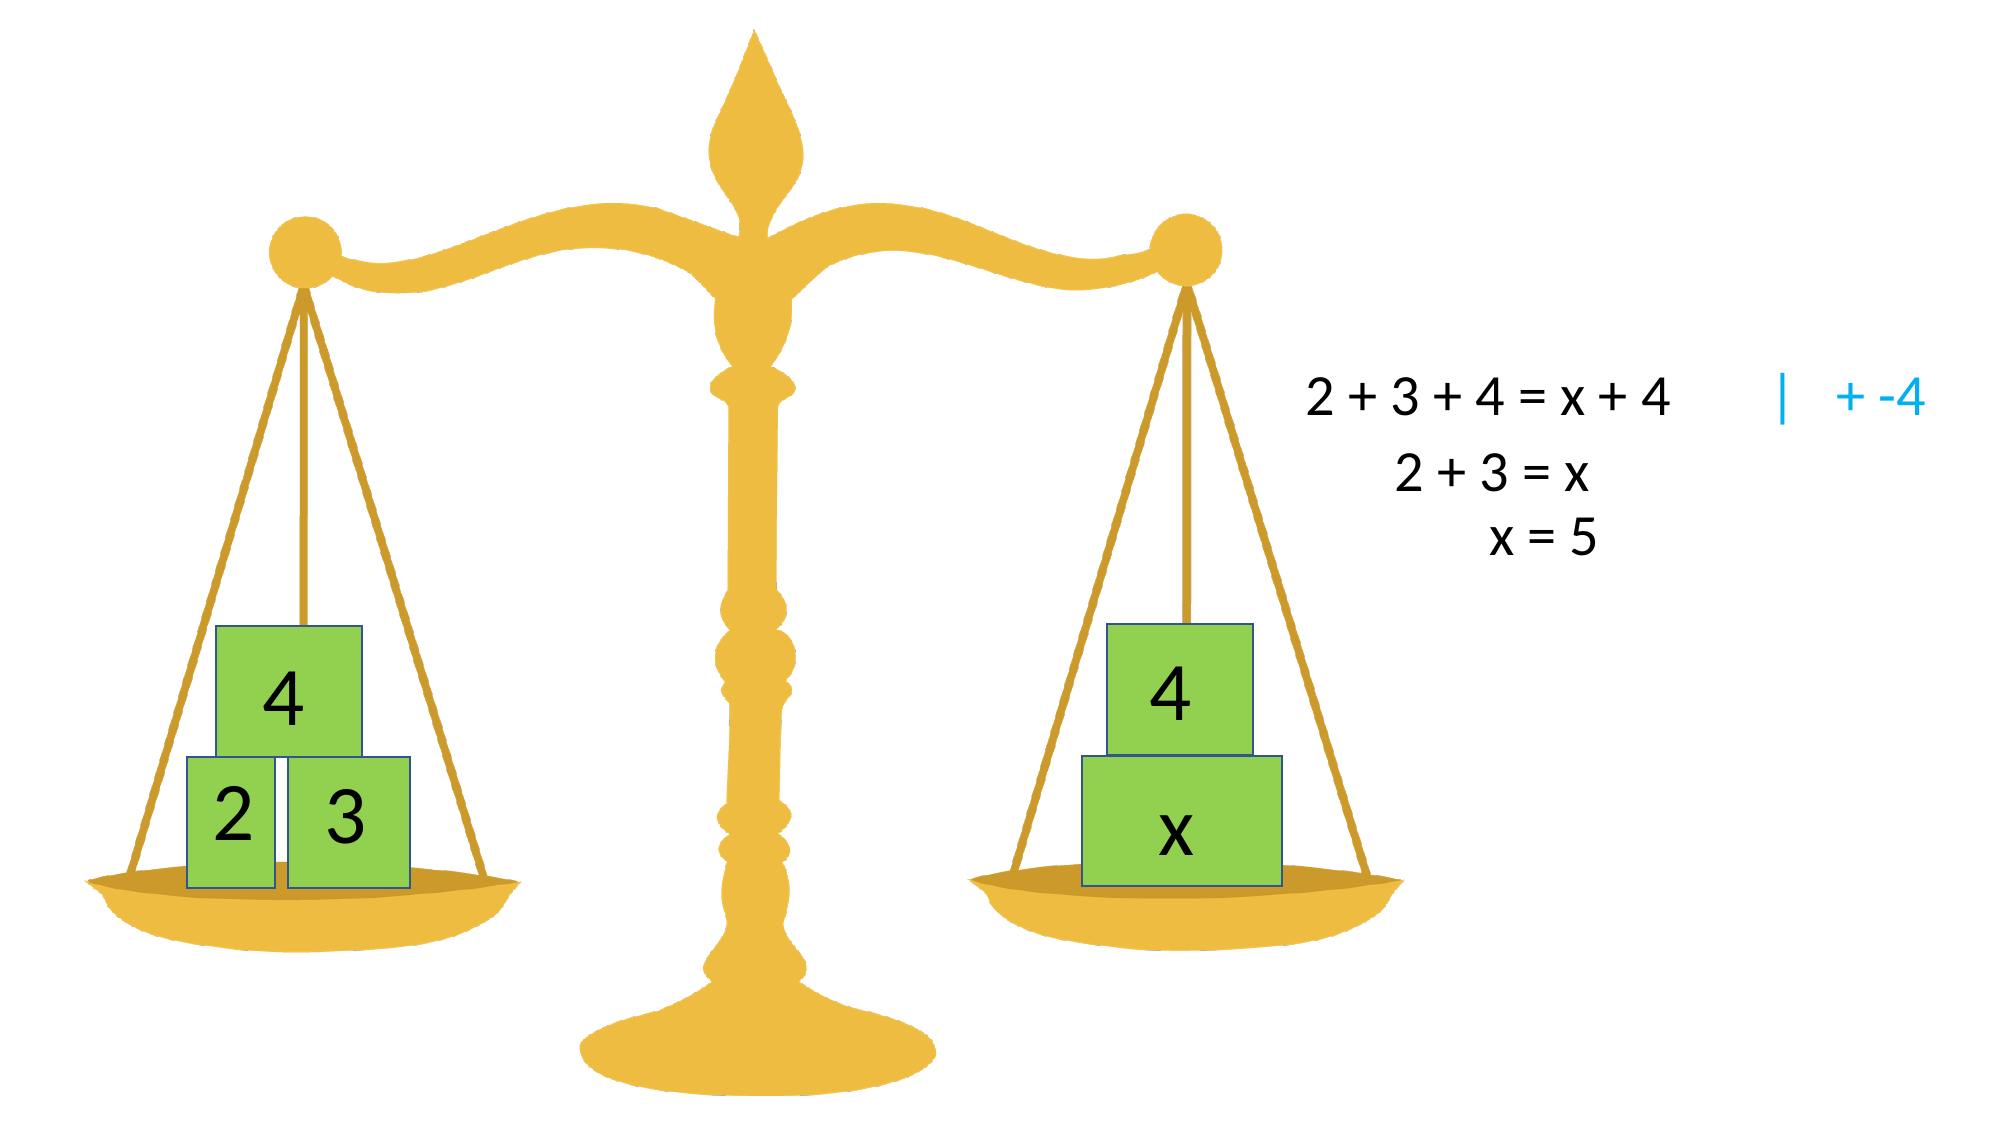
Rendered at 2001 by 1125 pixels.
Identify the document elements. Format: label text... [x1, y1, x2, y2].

text_box 2 [197, 749, 271, 865]
text_box 3 [309, 752, 383, 868]
text_box x [1143, 764, 1217, 880]
text_box | + -4 [1755, 350, 1966, 436]
picture [84, 29, 1404, 1096]
text_box [187, 626, 411, 889]
text_box 4 [247, 634, 321, 750]
text_box 2 + 3 = x [1379, 436, 1644, 511]
text_box 4 [1134, 629, 1208, 745]
text_box x = 5 [1461, 489, 1711, 575]
text_box 2 + 3 + 4 = x + 4 [1290, 350, 1755, 436]
text_box [1081, 624, 1282, 887]
